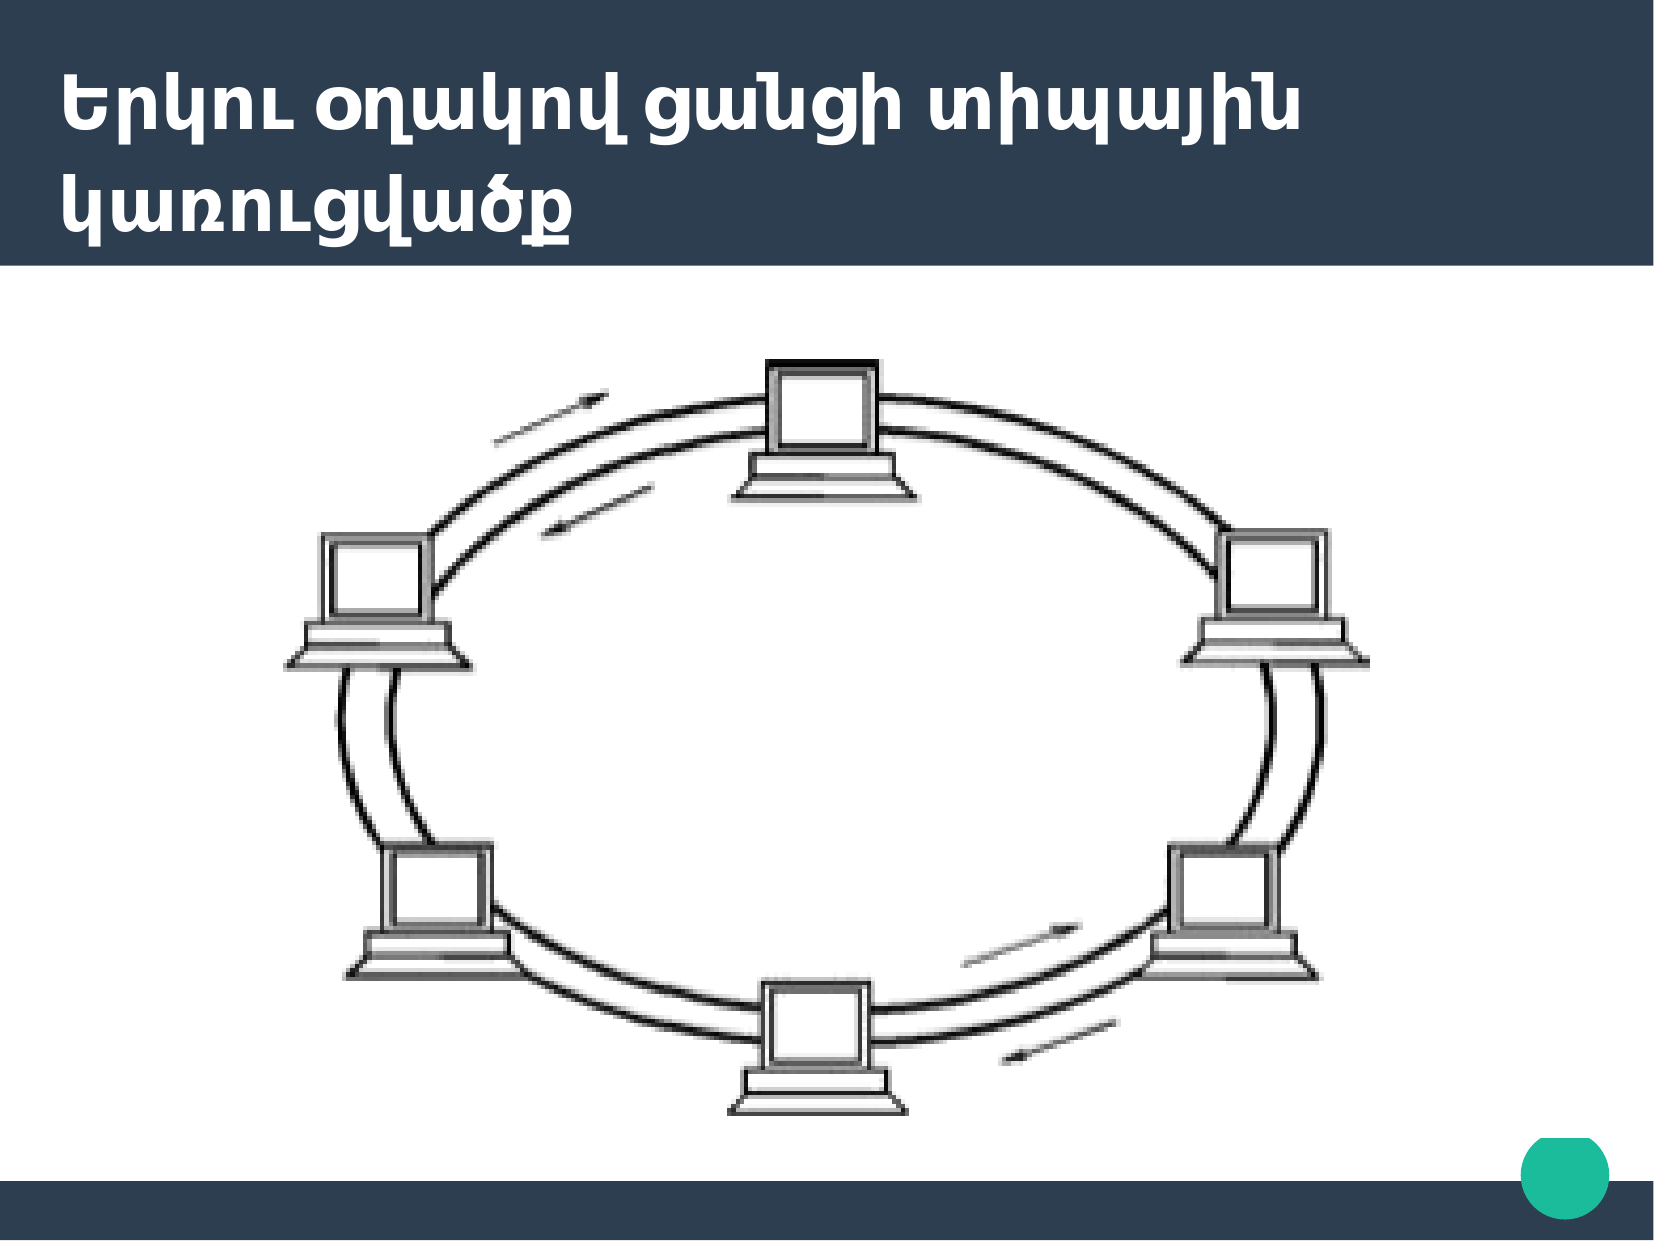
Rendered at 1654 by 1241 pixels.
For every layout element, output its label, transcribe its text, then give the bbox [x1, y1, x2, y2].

picture [59, 338, 1595, 1138]
title Երկու օղակով ցանցի տիպային կառուցվածք [59, 49, 1595, 207]
